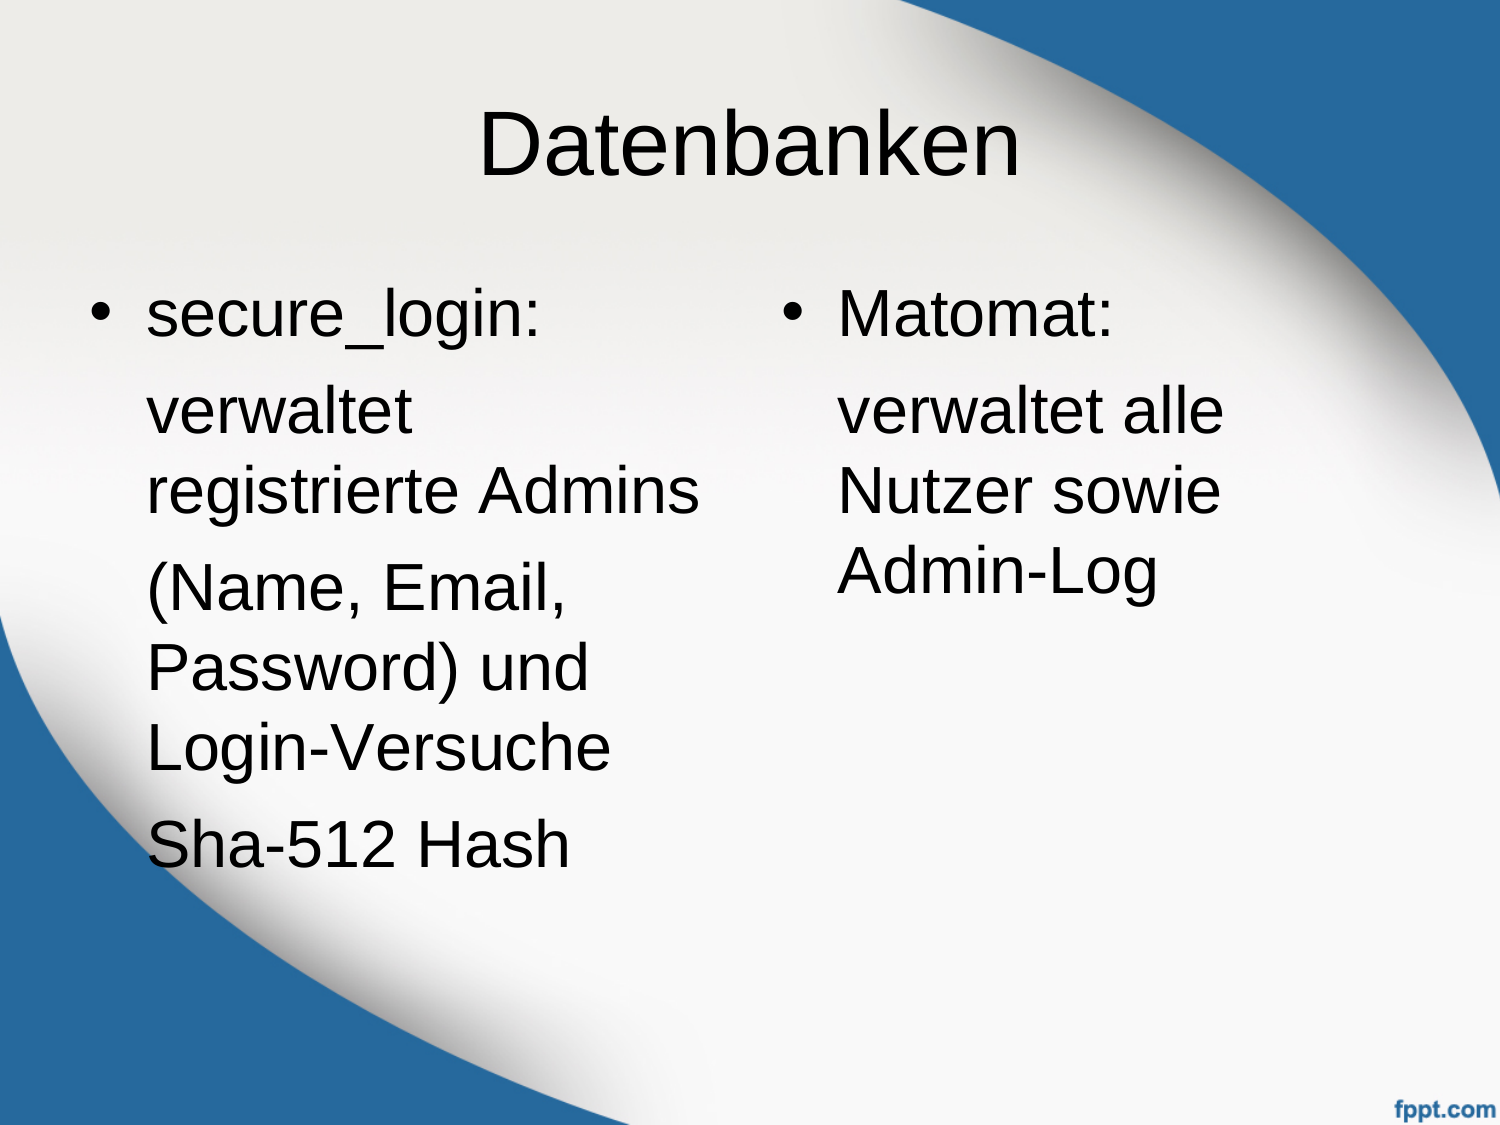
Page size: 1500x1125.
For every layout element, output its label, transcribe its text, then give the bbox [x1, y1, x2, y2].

list Matomat: verwaltet alle Nutzer sowie Admin-Log [766, 262, 1426, 1018]
list secure_login: verwaltet registrierte Admins (Name, Email, Password) und Login-Versuche Sha-512 Hash [75, 262, 734, 1018]
title Datenbanken [75, 21, 1426, 257]
picture [0, 0, 1500, 1125]
